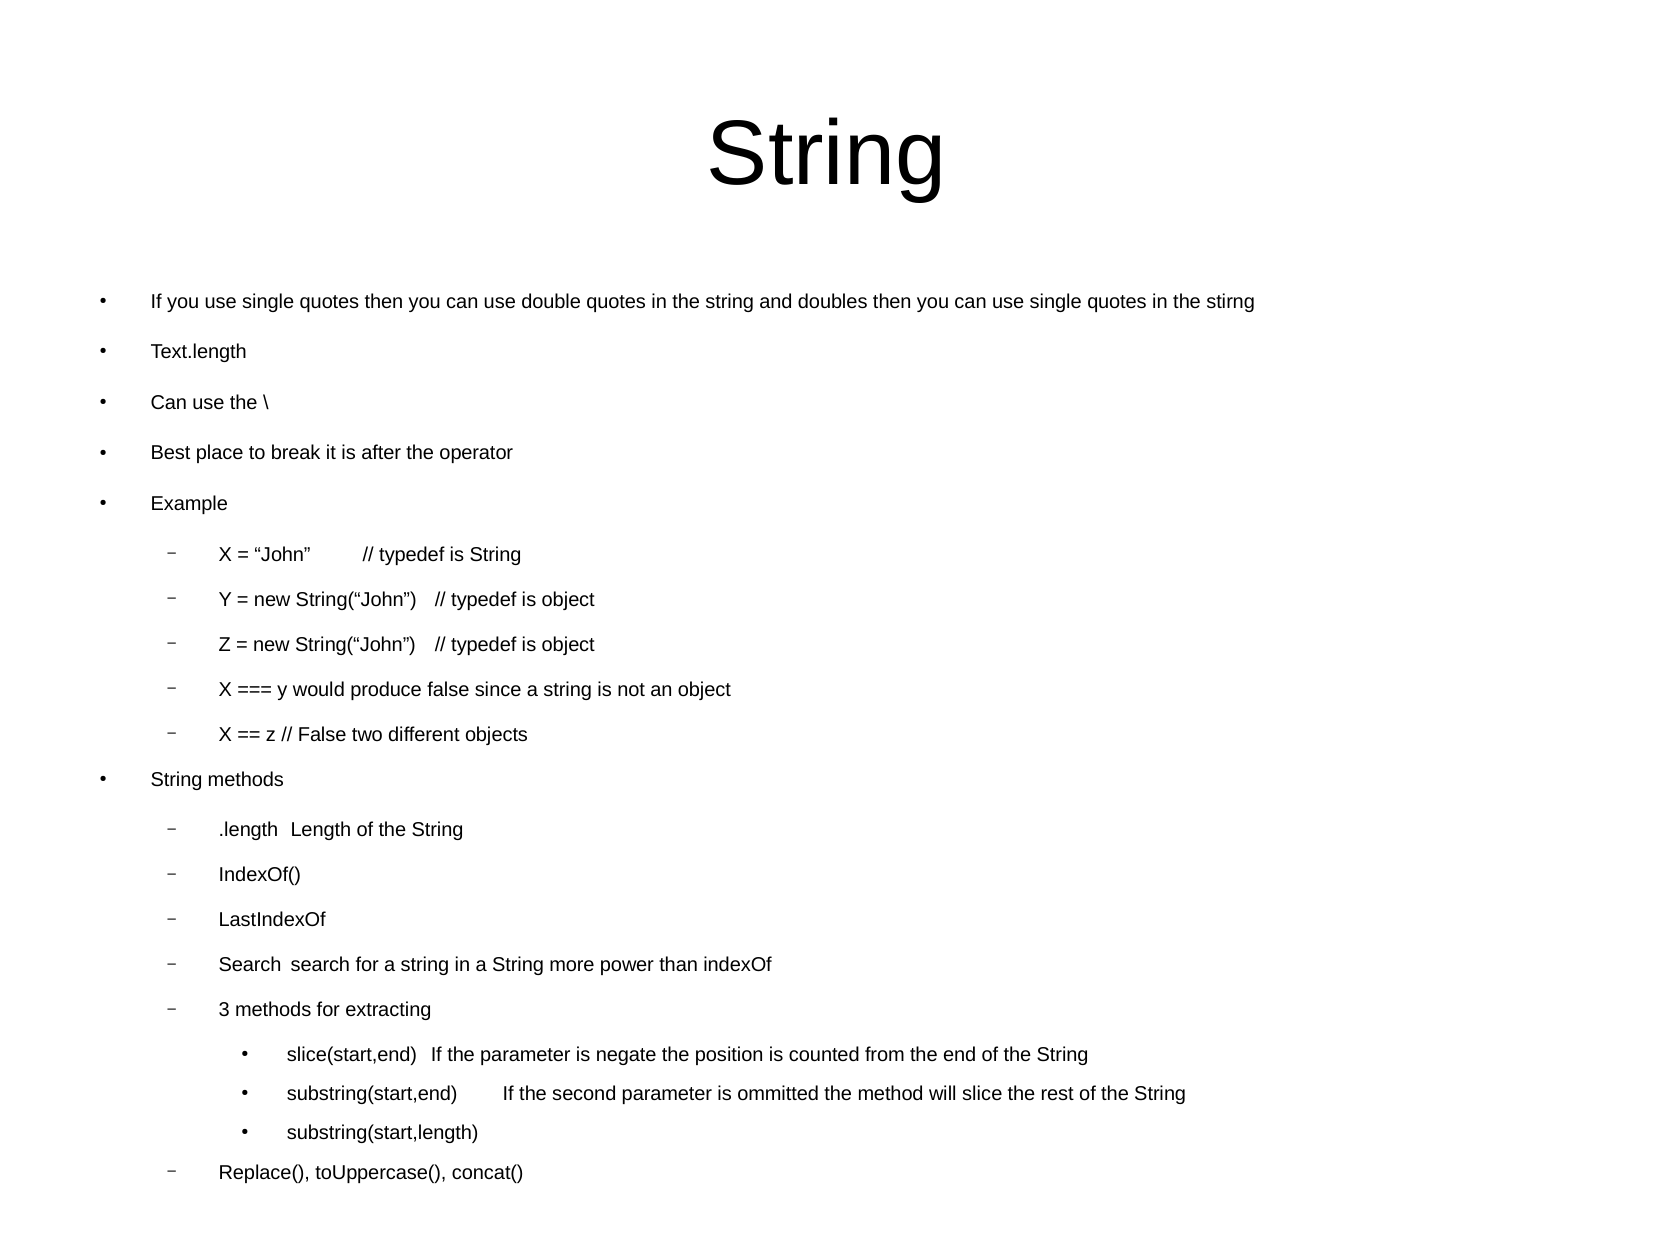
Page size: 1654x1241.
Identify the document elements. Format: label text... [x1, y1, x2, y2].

title String [82, 49, 1571, 257]
list If you use single quotes then you can use double quotes in the string and doubles then you can use single quotes in the stirng Text.length Can use the \ Best place to break it is after the operator Example X = “John” // typedef is String Y = new String(“John”) // typedef is object Z = new String(“John”) // typedef is object X === y would produce false since a string is not an object X == z // False two different objects String methods .length Length of the String IndexOf() LastIndexOf Search search for a string in a String more power than indexOf 3 methods for extracting slice(start,end) If the parameter is negate the position is counted from the end of the String substring(start,end) If the second parameter is ommitted the method will slice the rest of the String substring(start,length) Replace(), toUppercase(), concat() [82, 290, 1571, 1186]
